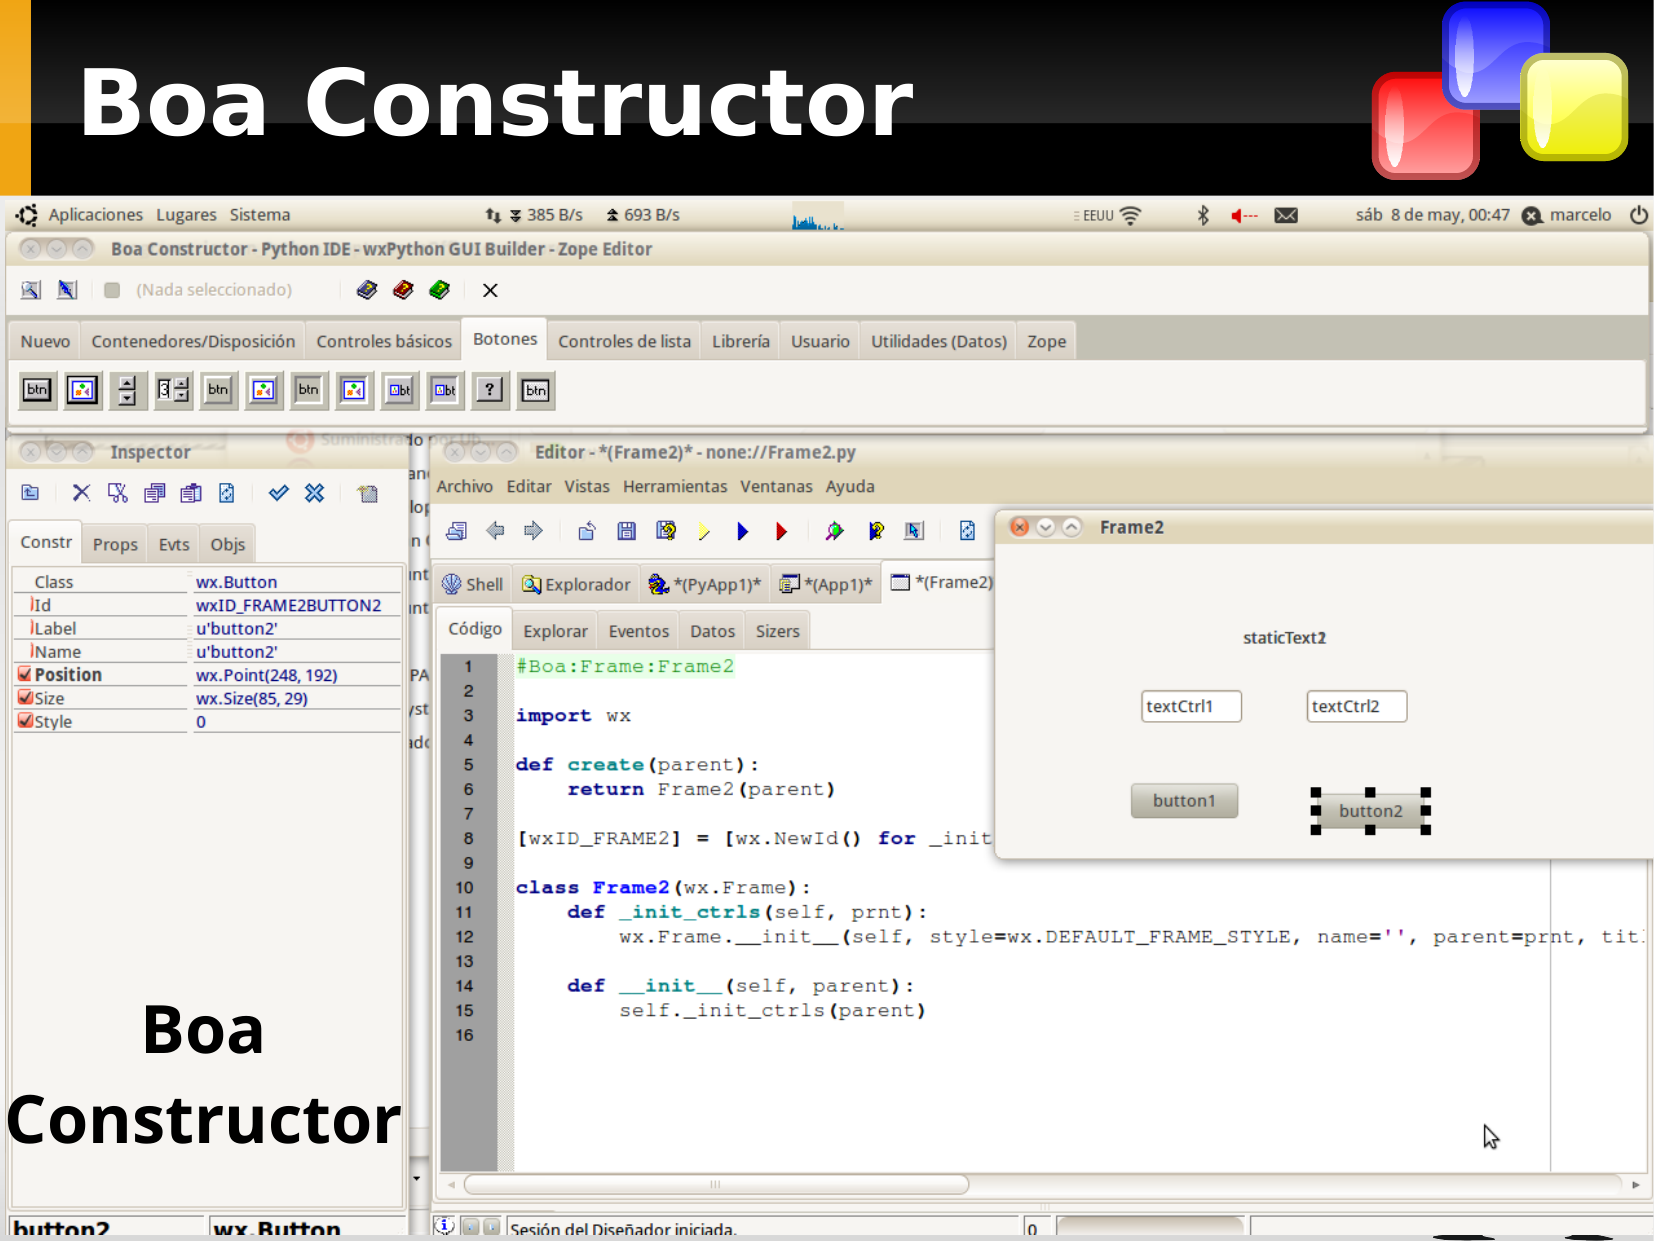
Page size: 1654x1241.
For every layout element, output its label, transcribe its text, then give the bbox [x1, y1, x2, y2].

picture [0, 0, 1654, 1241]
title Boa Constructor [76, 0, 1565, 200]
text_box Boa Constructor [0, 974, 426, 1145]
